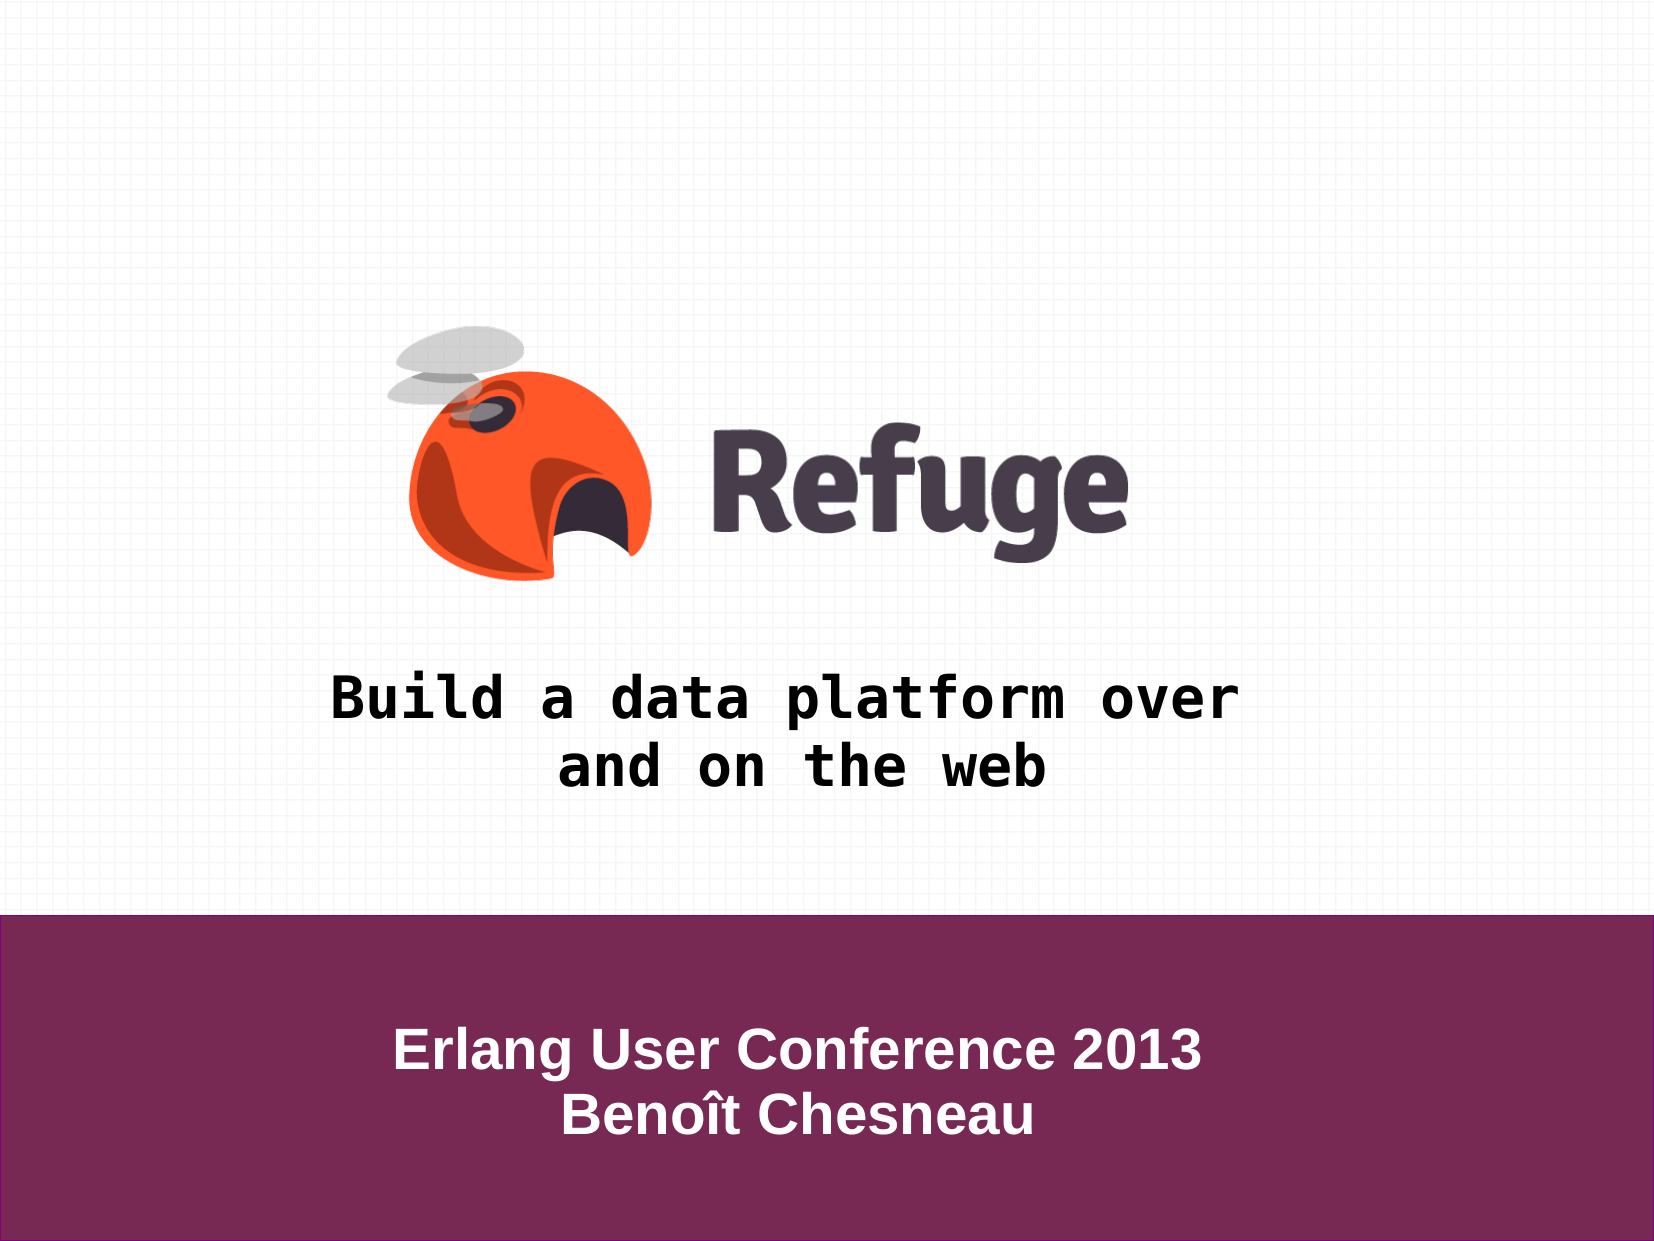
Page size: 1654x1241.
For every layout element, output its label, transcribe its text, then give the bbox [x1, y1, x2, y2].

text_box Build a data platform over and on the web [315, 656, 1291, 808]
text_box Erlang User Conference 2013 Benoît Chesneau [378, 1009, 1294, 1155]
text_box [0, 915, 1654, 1241]
picture [0, 0, 1654, 915]
